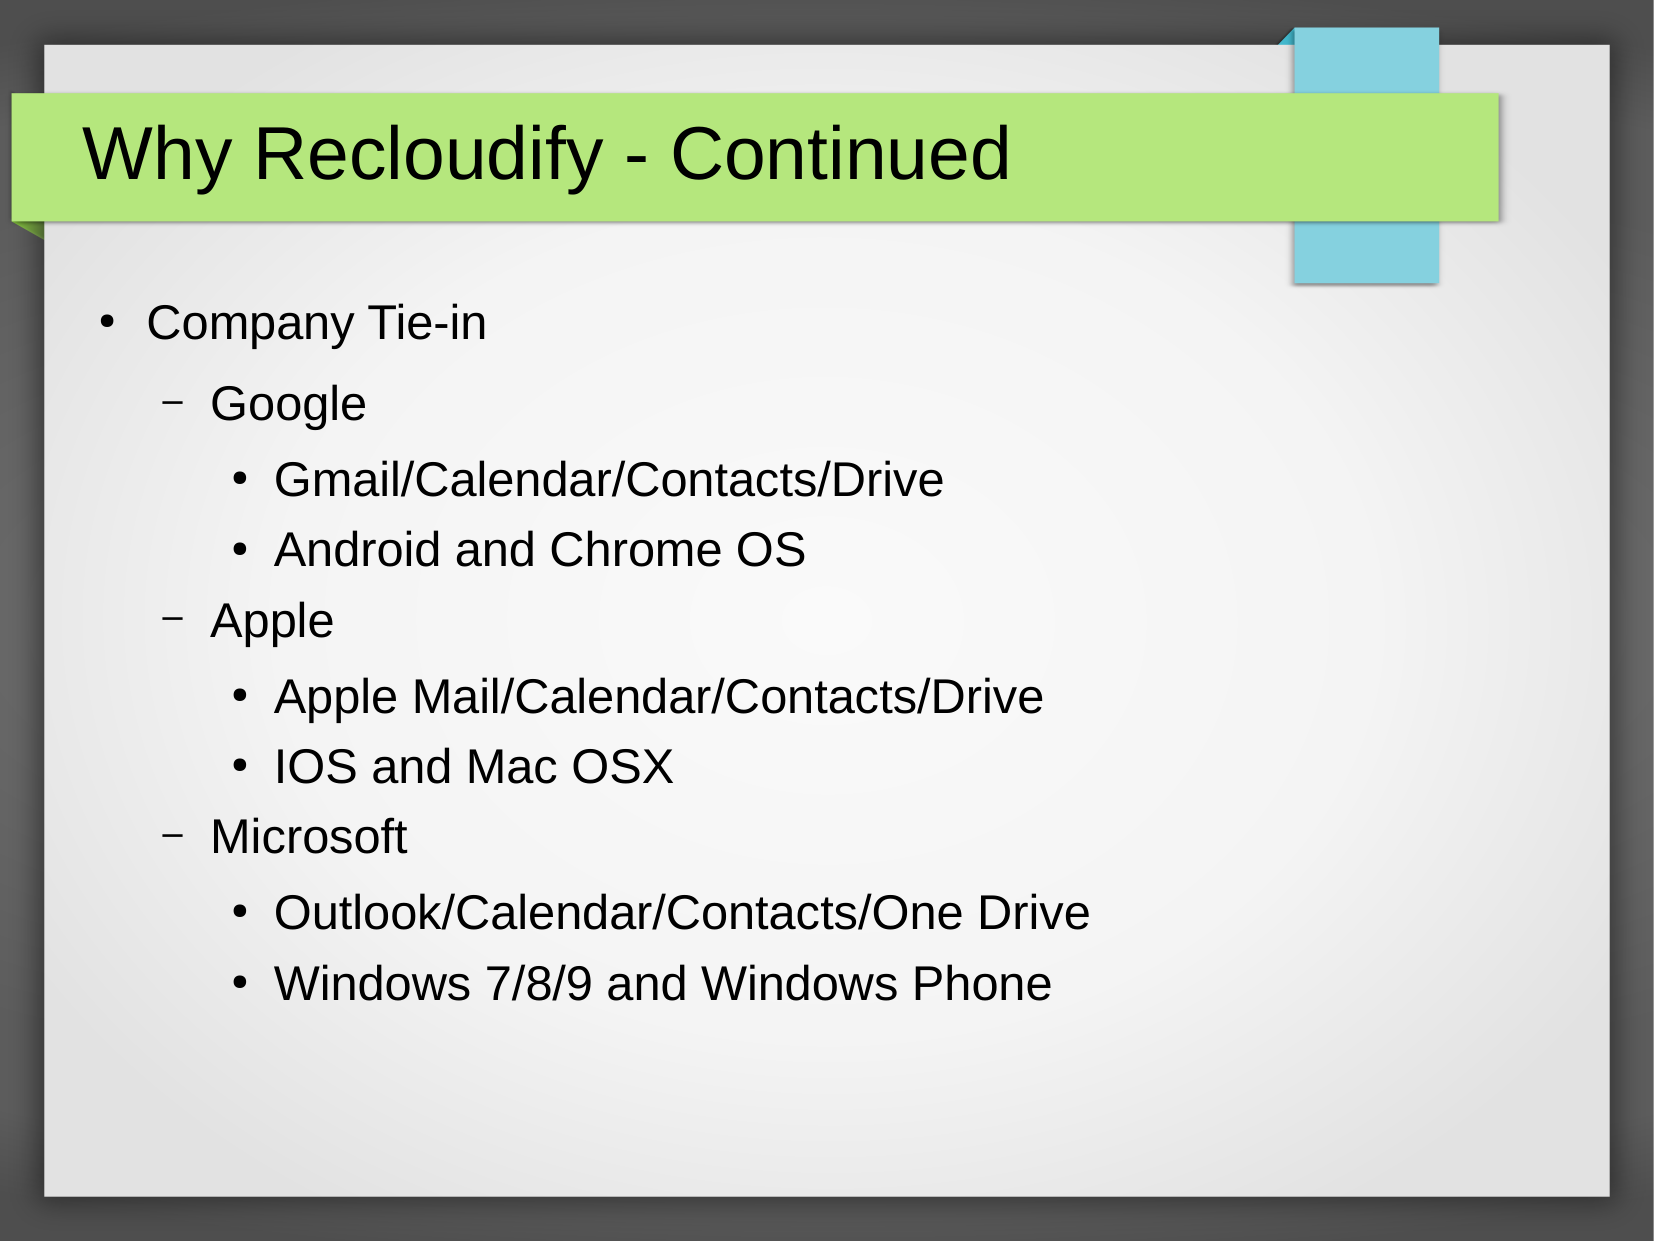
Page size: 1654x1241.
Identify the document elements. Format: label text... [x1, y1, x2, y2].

list Company Tie-in Google Gmail/Calendar/Contacts/Drive Android and Chrome OS Apple Apple Mail/Calendar/Contacts/Drive IOS and Mac OSX Microsoft Outlook/Calendar/Contacts/One Drive Windows 7/8/9 and Windows Phone [82, 295, 1571, 1015]
picture [0, 0, 1654, 1241]
title Why Recloudify - Continued [82, 94, 1264, 213]
